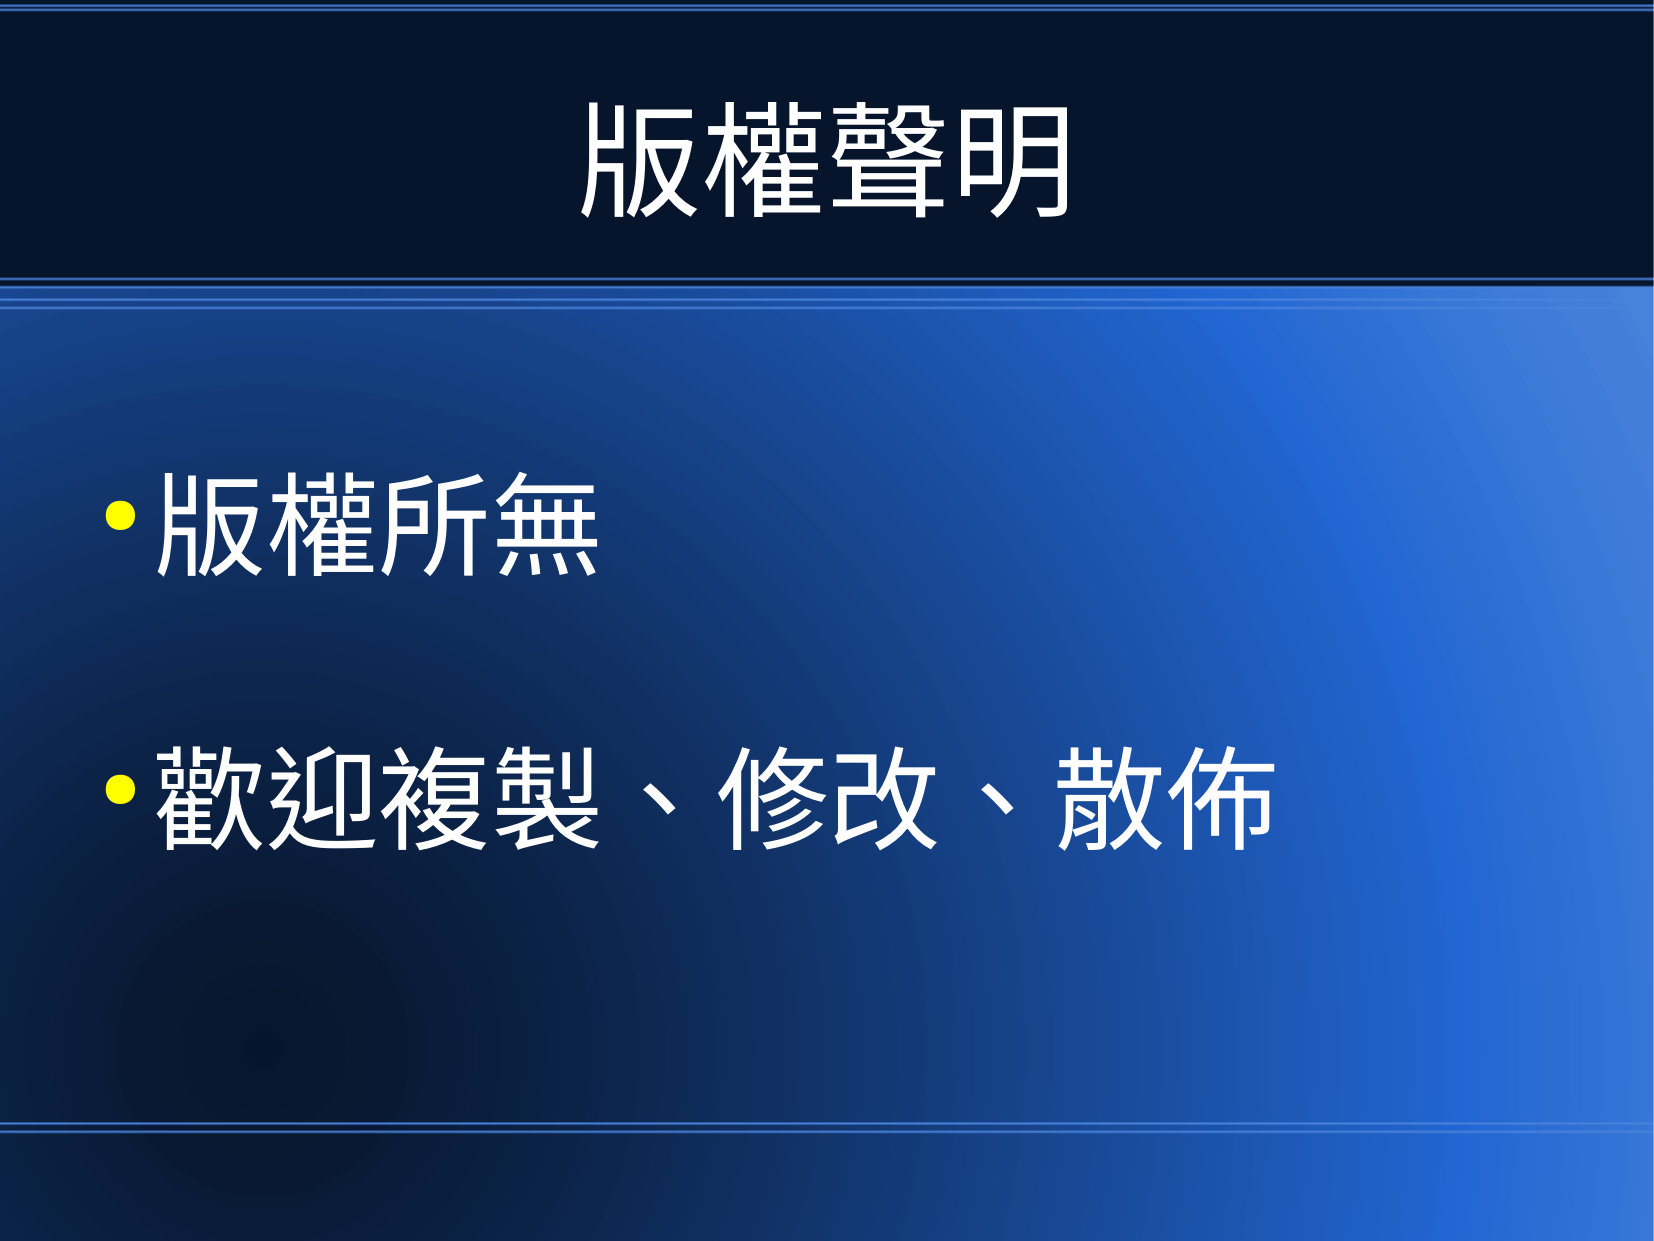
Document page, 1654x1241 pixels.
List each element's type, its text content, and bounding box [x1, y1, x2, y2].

title 版權聲明 [82, 49, 1571, 257]
picture [0, 0, 1654, 1241]
list 版權所無 歡迎複製、修改、散佈 [82, 355, 1571, 1241]
